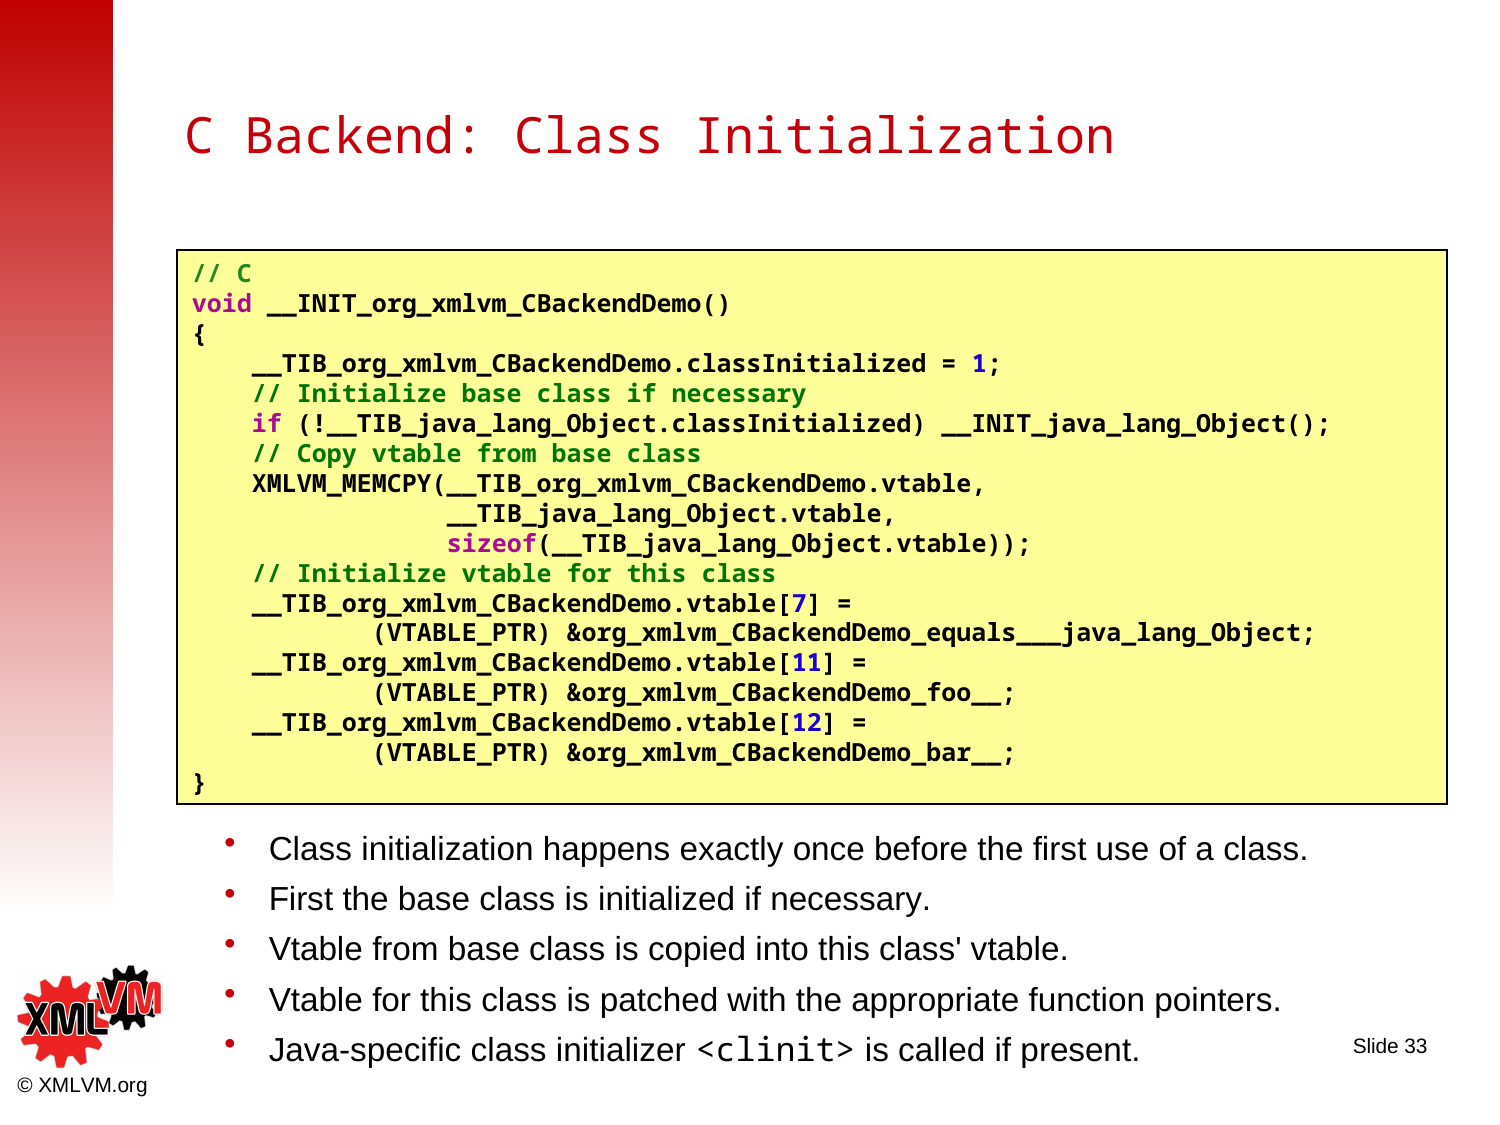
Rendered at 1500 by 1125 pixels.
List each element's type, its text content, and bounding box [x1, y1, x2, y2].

list Class initialization happens exactly once before the first use of a class. First the base class is initialized if necessary. Vtable from base class is copied into this class' vtable. Vtable for this class is patched with the appropriate function pointers. Java-specific class initializer <clinit> is called if present. [224, 826, 1447, 1069]
text_box // C void __INIT_org_xmlvm_CBackendDemo() { __TIB_org_xmlvm_CBackendDemo.classInitialized = 1; // Initialize base class if necessary if (!__TIB_java_lang_Object.classInitialized) __INIT_java_lang_Object(); // Copy vtable from base class XMLVM_MEMCPY(__TIB_org_xmlvm_CBackendDemo.vtable, __TIB_java_lang_Object.vtable, sizeof(__TIB_java_lang_Object.vtable)); // Initialize vtable for this class __TIB_org_xmlvm_CBackendDemo.vtable[7] = (VTABLE_PTR) &org_xmlvm_CBackendDemo_equals___java_lang_Object; __TIB_org_xmlvm_CBackendDemo.vtable[11] = (VTABLE_PTR) &org_xmlvm_CBackendDemo_foo__; __TIB_org_xmlvm_CBackendDemo.vtable[12] = (VTABLE_PTR) &org_xmlvm_CBackendDemo_bar__; } [177, 249, 1447, 805]
picture [16, 964, 164, 1069]
title C Backend: Class Initialization [170, 67, 1447, 207]
